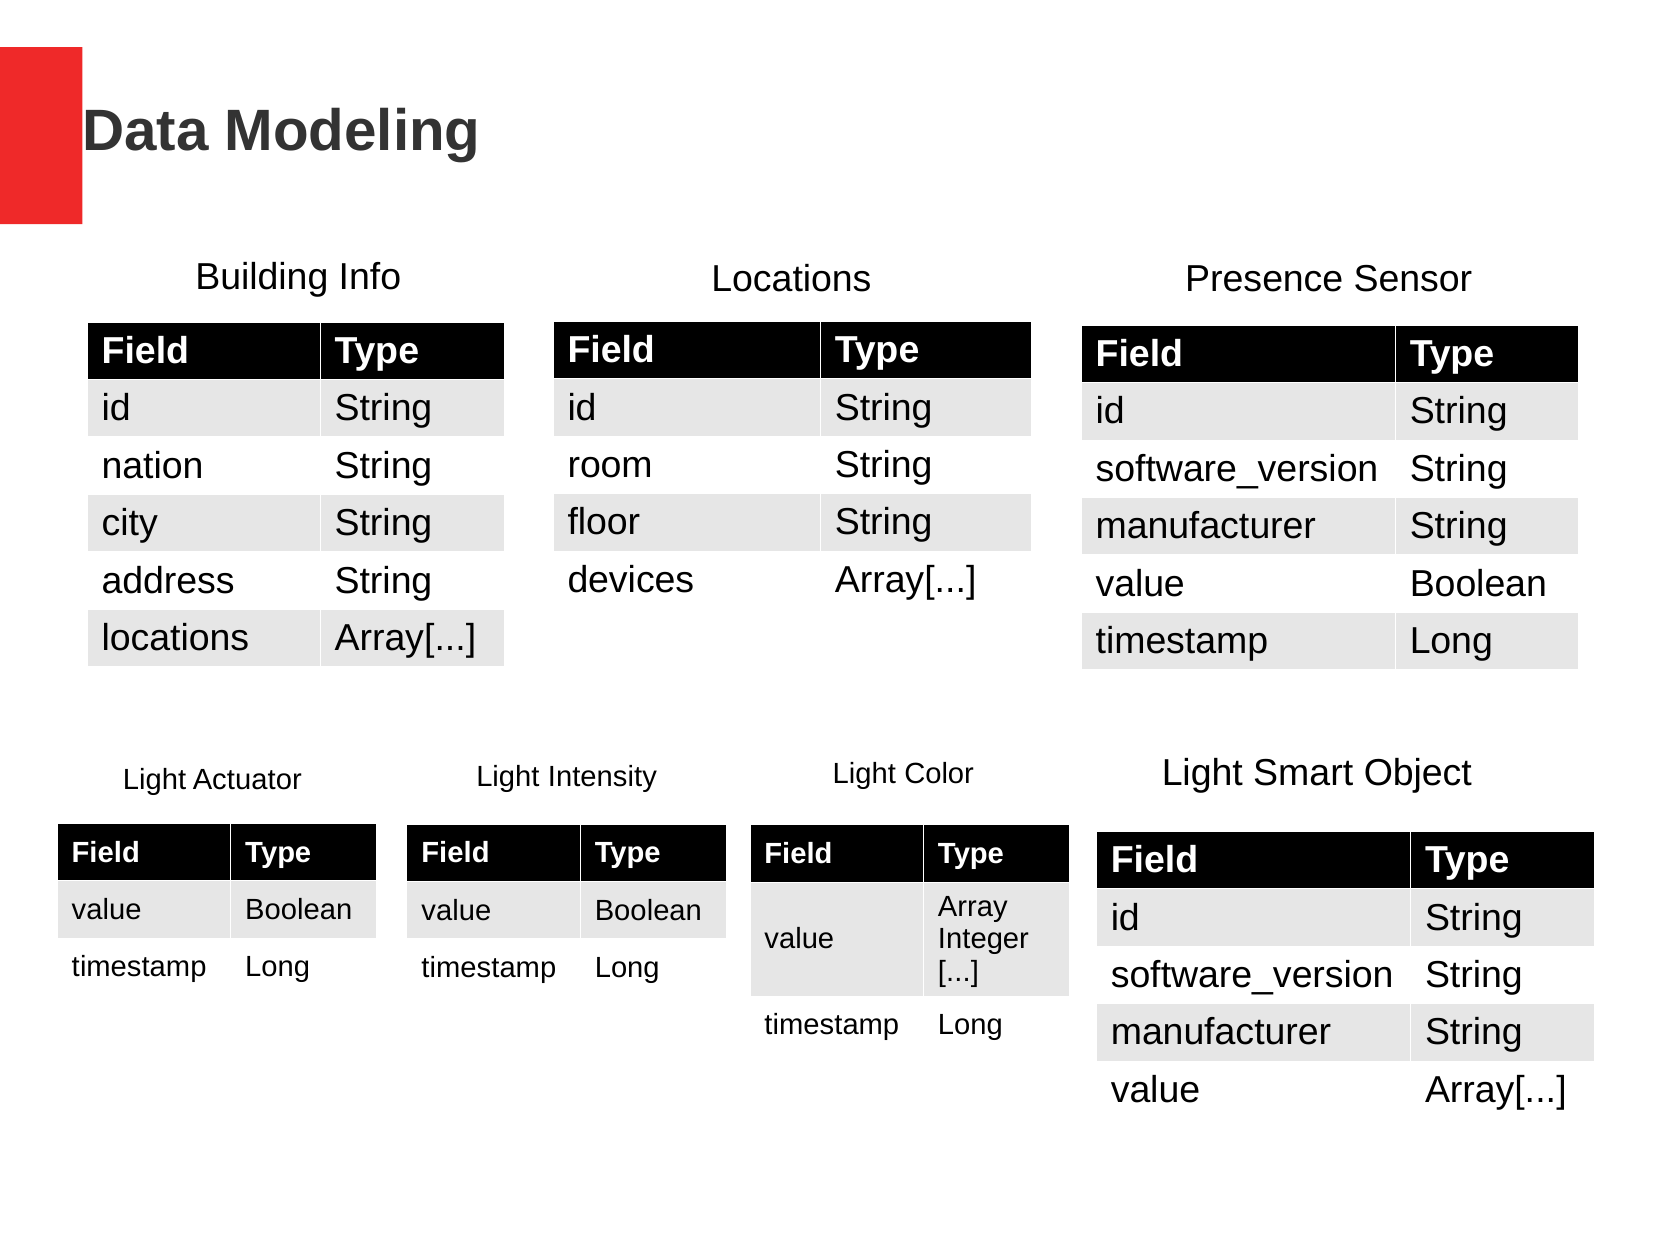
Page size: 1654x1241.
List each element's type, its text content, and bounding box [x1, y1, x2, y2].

table_header Type [581, 825, 726, 881]
text_box Building Info [94, 248, 502, 305]
table_cell value [751, 883, 923, 996]
table_cell software_version [1097, 947, 1410, 1003]
table_cell value [1097, 1062, 1410, 1118]
table_header Type [1396, 326, 1578, 382]
table_header Field [58, 824, 230, 880]
table_cell software_version [1082, 441, 1395, 497]
table_cell id [1082, 383, 1395, 440]
table_header Field [554, 322, 820, 378]
table_cell value [1082, 555, 1395, 612]
table_cell Array Integer [...] [924, 883, 1069, 996]
text_box Presence Sensor [1098, 250, 1560, 308]
table_cell timestamp [751, 997, 923, 1053]
table_cell address [88, 552, 320, 609]
table_cell manufacturer [1097, 1004, 1410, 1061]
table_cell Array[...] [821, 552, 1031, 608]
text_box Light Actuator [59, 755, 367, 813]
table_cell timestamp [58, 939, 230, 995]
table_cell Array[...] [321, 610, 504, 666]
table_cell Long [1396, 613, 1578, 669]
title Data Modeling [82, 26, 1571, 234]
table_cell String [1411, 1004, 1594, 1061]
text_box Light Color [773, 750, 1034, 807]
table_header Field [1082, 326, 1395, 382]
table_cell room [554, 437, 820, 493]
table_header Field [88, 323, 320, 379]
table_cell String [1396, 383, 1578, 440]
table_cell String [821, 379, 1031, 436]
table_header Type [1411, 832, 1594, 888]
text_box Light Intensity [437, 752, 697, 809]
table_cell timestamp [407, 939, 580, 996]
table_cell String [321, 437, 504, 494]
table_cell id [554, 379, 820, 436]
table_cell Boolean [231, 881, 376, 938]
table_cell locations [88, 610, 320, 666]
table_cell id [1097, 889, 1410, 946]
table_cell Long [924, 997, 1069, 1053]
table_cell Array[...] [1411, 1062, 1594, 1118]
table_header Field [751, 825, 923, 882]
table_header Type [924, 825, 1069, 882]
table_cell String [1396, 441, 1578, 497]
table_header Type [231, 824, 376, 880]
table_cell value [407, 882, 580, 938]
table_cell devices [554, 552, 820, 608]
table_cell floor [554, 494, 820, 551]
table_cell Boolean [581, 882, 726, 938]
table_cell String [1411, 889, 1594, 946]
text_box Light Smart Object [1086, 744, 1548, 801]
table_cell Long [581, 939, 726, 996]
table_cell String [321, 380, 504, 436]
table_cell String [1396, 498, 1578, 554]
table_cell timestamp [1082, 613, 1395, 669]
table_cell String [1411, 947, 1594, 1003]
table_cell String [321, 552, 504, 609]
table_cell String [821, 494, 1031, 551]
table_cell nation [88, 437, 320, 494]
table_cell value [58, 881, 230, 938]
table_header Type [321, 323, 504, 379]
table_header Field [1097, 832, 1410, 888]
table_cell city [88, 495, 320, 551]
table_header Type [821, 322, 1031, 378]
table_cell String [321, 495, 504, 551]
table_cell Boolean [1396, 555, 1578, 612]
text_box Locations [561, 250, 1022, 308]
table_cell id [88, 380, 320, 436]
table_cell manufacturer [1082, 498, 1395, 554]
table_cell String [821, 437, 1031, 493]
table_header Field [407, 825, 580, 881]
table_cell Long [231, 939, 376, 995]
